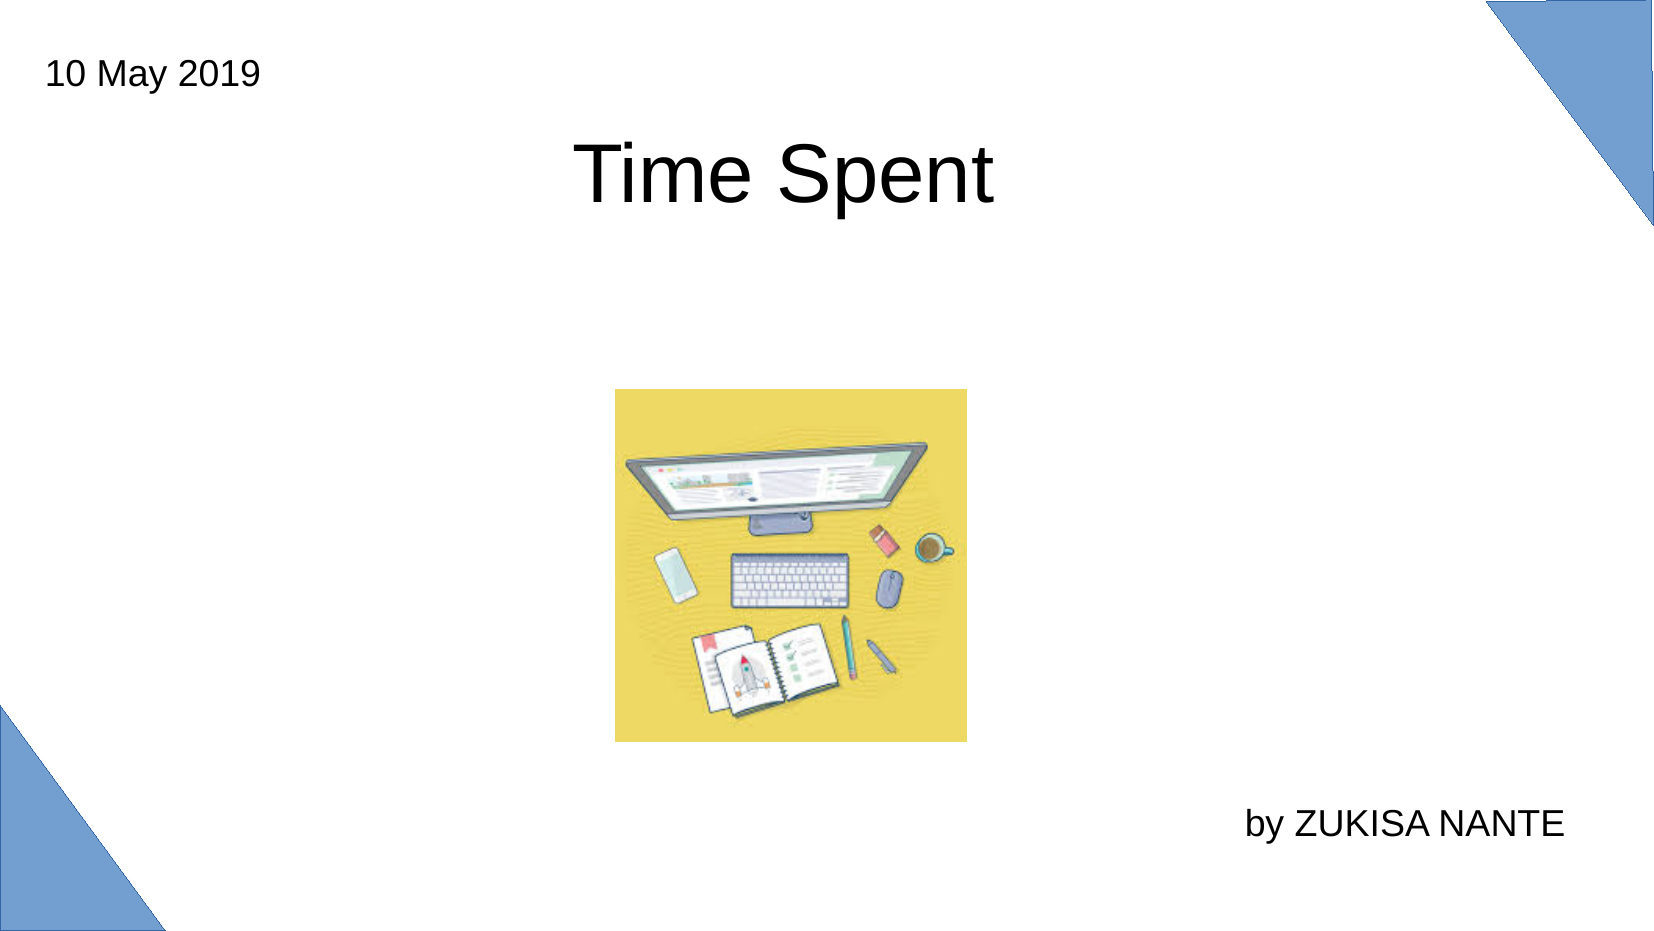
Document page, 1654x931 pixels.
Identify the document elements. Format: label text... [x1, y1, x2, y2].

text_box [1486, 0, 1654, 226]
picture [615, 389, 967, 742]
text_box [1080, 795, 1654, 866]
text_box by ZUKISA NANTE [1230, 795, 1621, 852]
text_box [0, 705, 166, 931]
text_box 10 May 2019 [30, 45, 421, 102]
text_box Time Spent [45, 120, 1546, 271]
